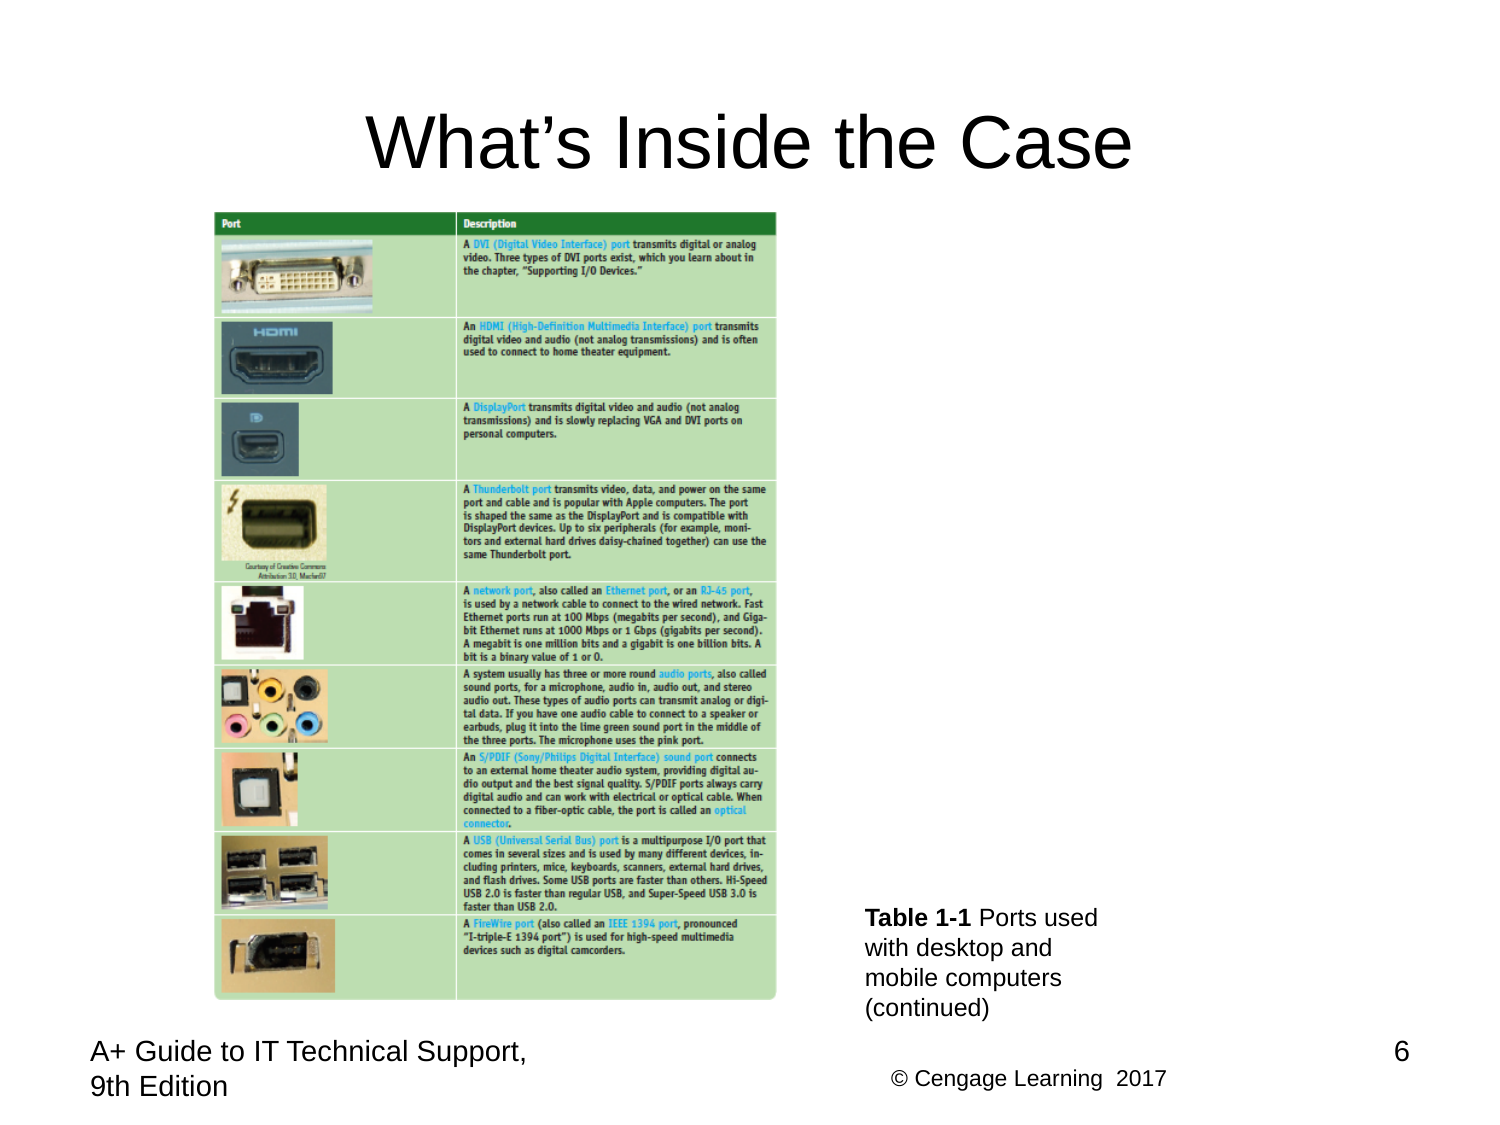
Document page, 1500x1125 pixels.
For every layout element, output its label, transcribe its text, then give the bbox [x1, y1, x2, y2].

footer A+ Guide to IT Technical Support, 9th Edition [75, 1024, 588, 1103]
picture [212, 212, 777, 1000]
text_box Table 1-1 Ports used with desktop and mobile computers (continued) [849, 893, 1132, 1029]
slide_number <number> [1312, 1024, 1425, 1103]
title What’s Inside the Case [75, 45, 1425, 233]
